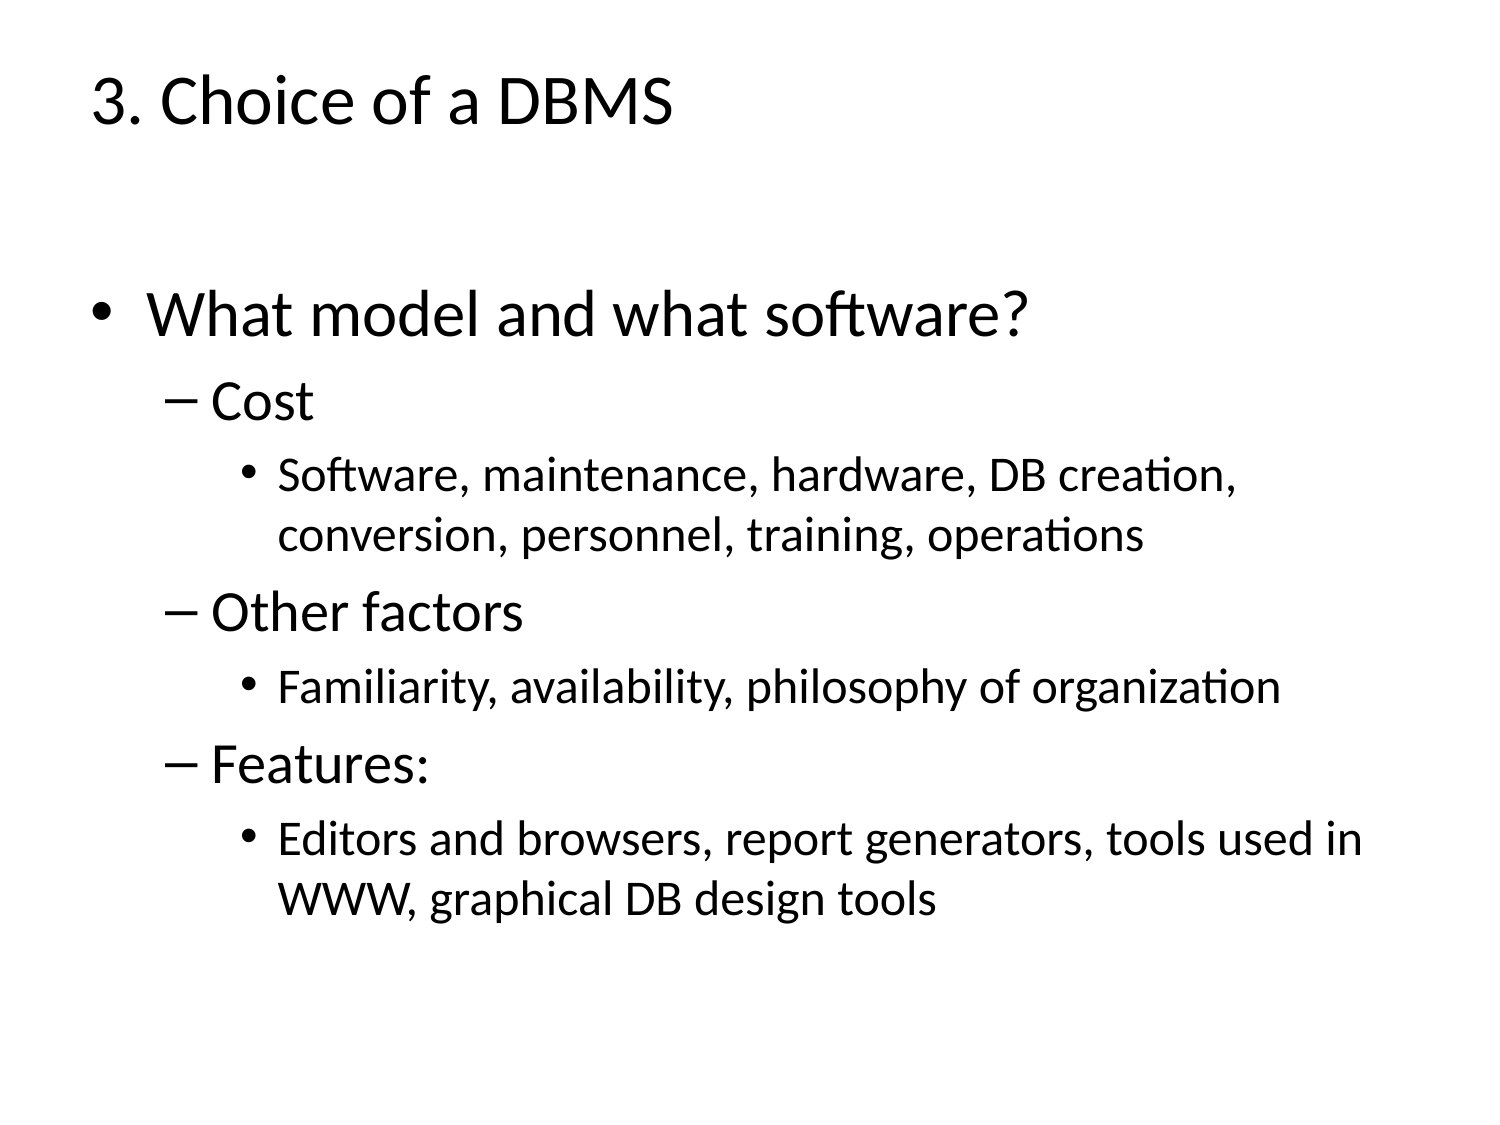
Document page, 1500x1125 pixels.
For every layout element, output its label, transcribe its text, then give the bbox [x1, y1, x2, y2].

title 3. Choice of a DBMS [75, 45, 1425, 233]
list What model and what software? Cost Software, maintenance, hardware, DB creation, conversion, personnel, training, operations Other factors Familiarity, availability, philosophy of organization Features: Editors and browsers, report generators, tools used in WWW, graphical DB design tools [75, 262, 1425, 1005]
